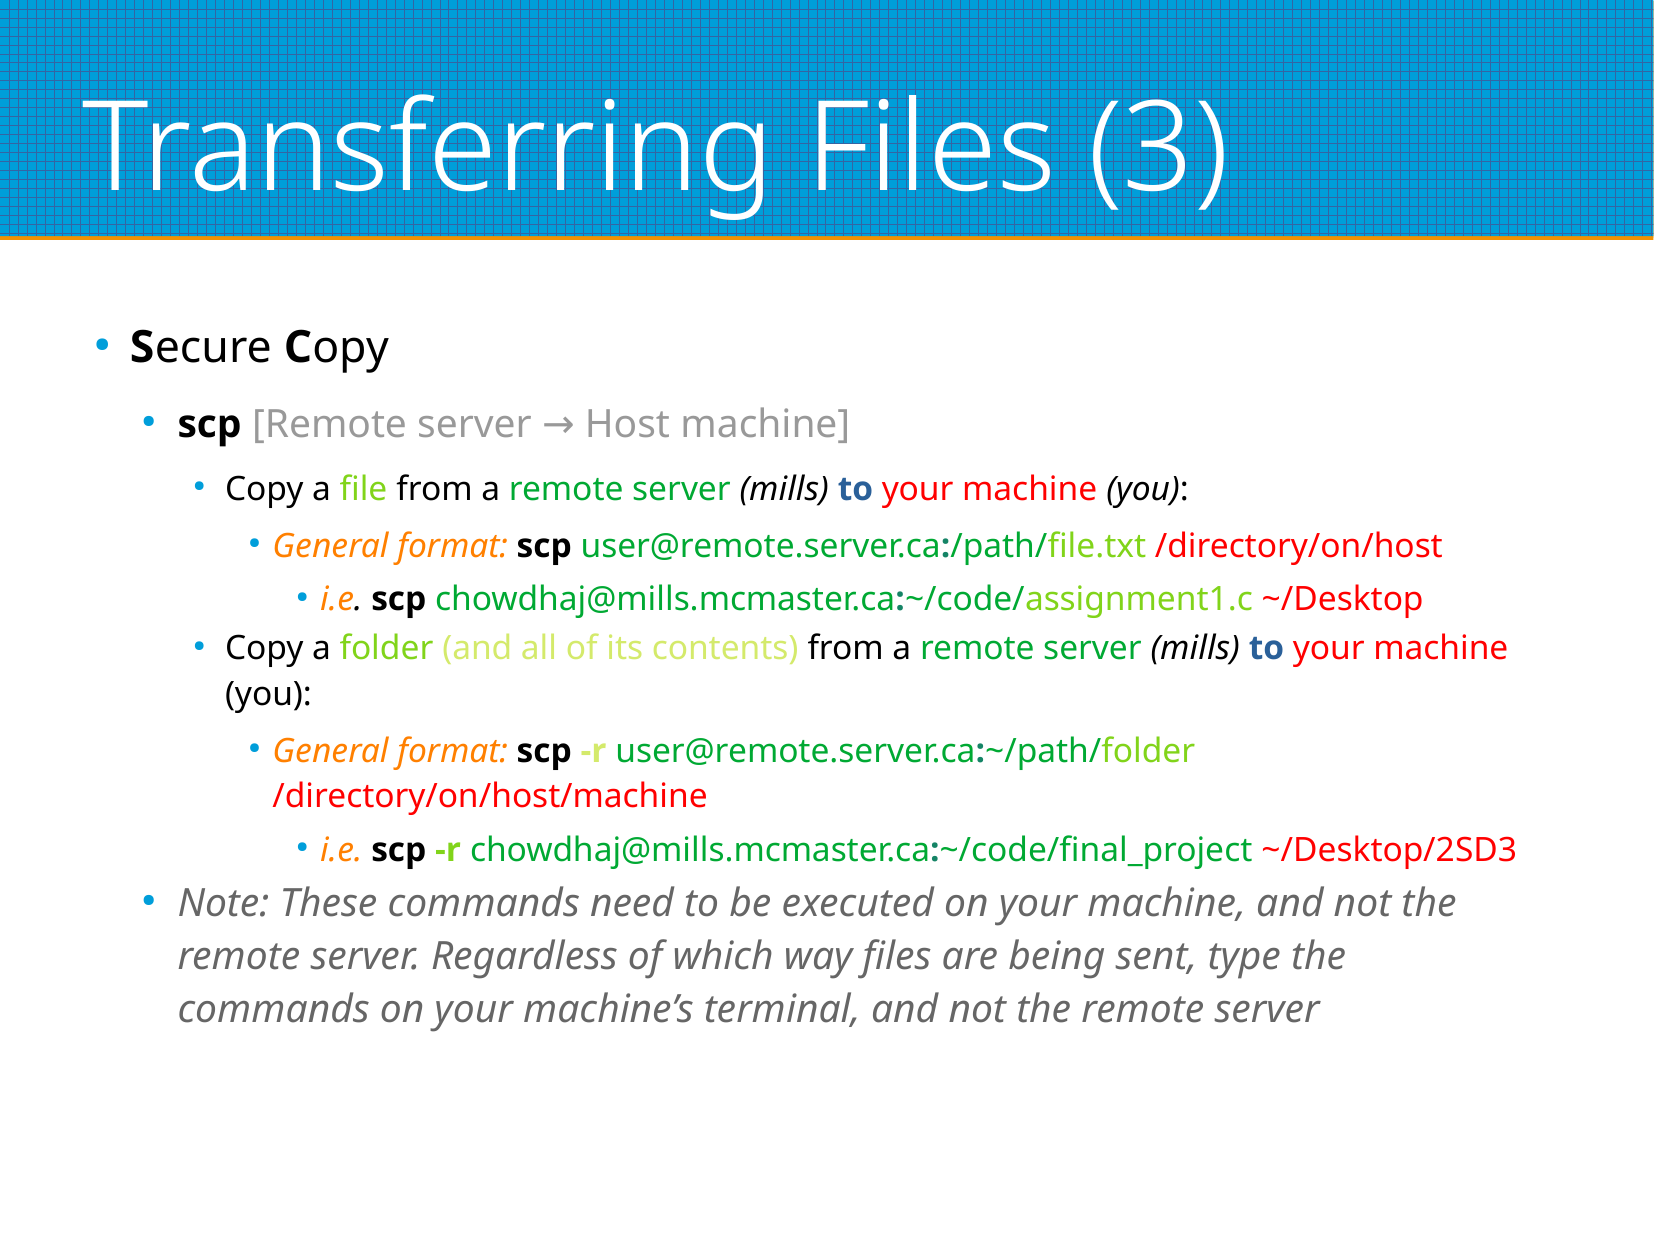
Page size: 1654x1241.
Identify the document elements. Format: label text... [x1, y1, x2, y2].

title Transferring Files (3) [82, 19, 1571, 227]
list Secure Copy scp [Remote server → Host machine] Copy a file from a remote server (mills) to your machine (you): General format: scp user@remote.server.ca:/path/file.txt /directory/on/host i.e. scp chowdhaj@mills.mcmaster.ca:~/code/assignment1.c ~/Desktop Copy a folder (and all of its contents) from a remote server (mills) to your machine (you): General format: scp -r user@remote.server.ca:~/path/folder /directory/on/host/machine i.e. scp -r chowdhaj@mills.mcmaster.ca:~/code/final_project ~/Desktop/2SD3 Note: These commands need to be executed on your machine, and not the remote server. Regardless of which way files are being sent, type the commands on your machine’s terminal, and not the remote server [82, 314, 1536, 1081]
